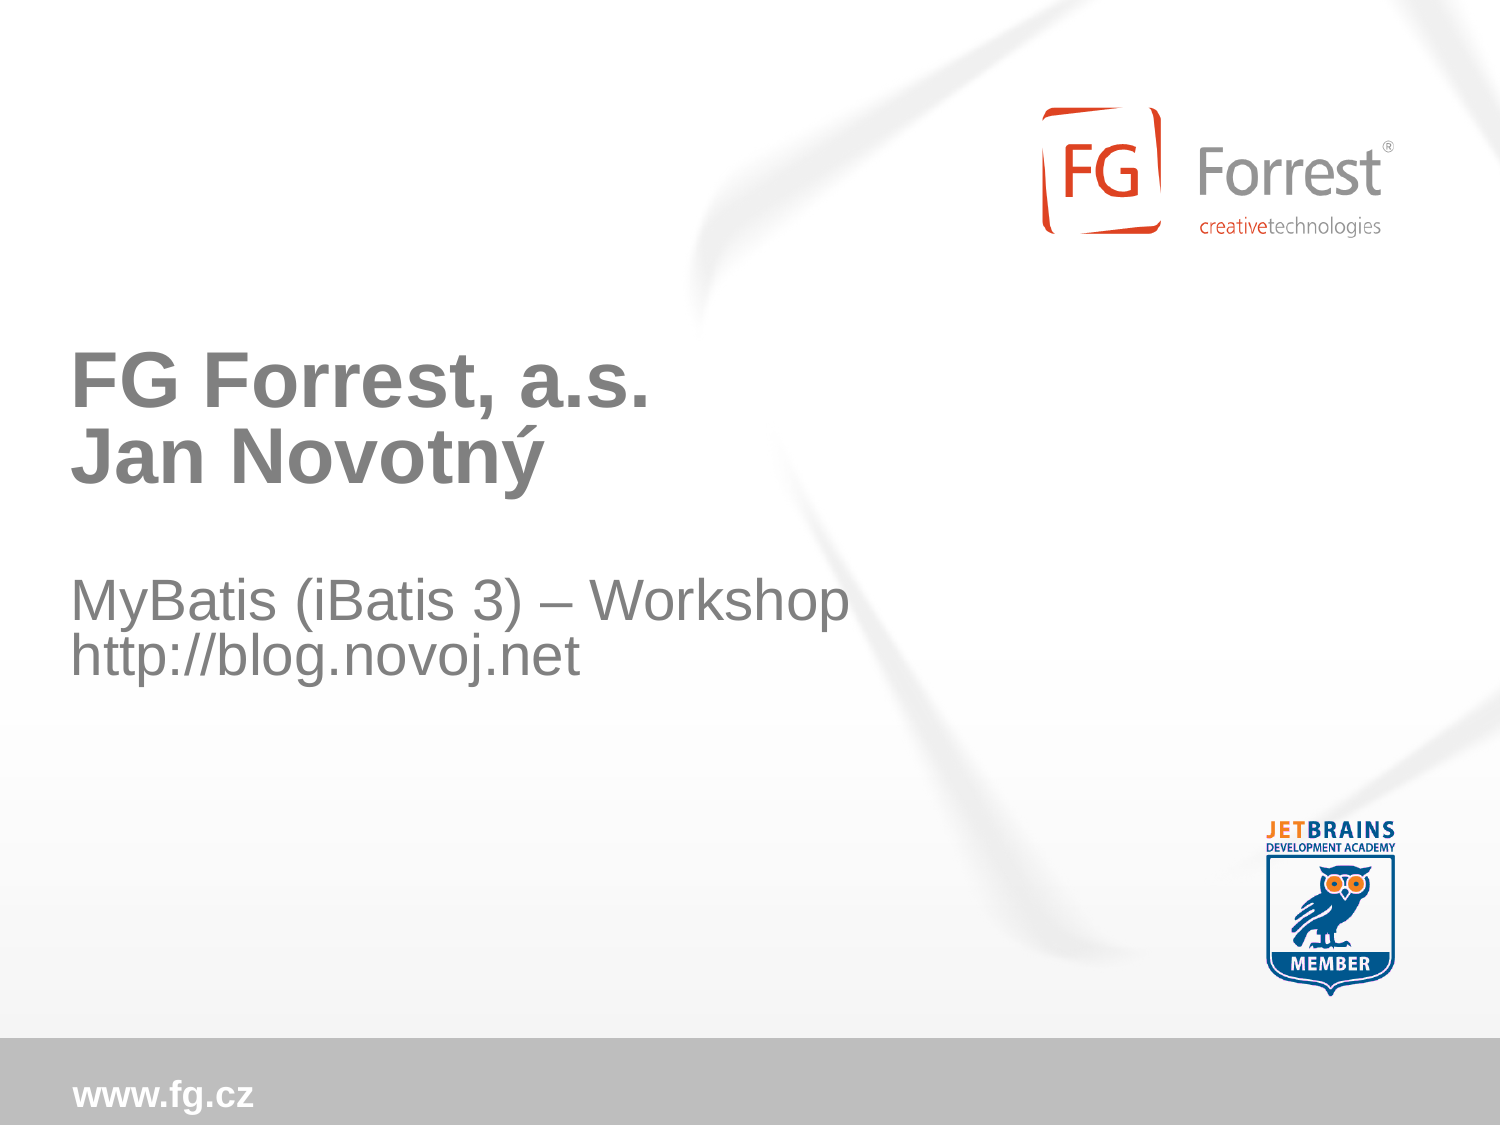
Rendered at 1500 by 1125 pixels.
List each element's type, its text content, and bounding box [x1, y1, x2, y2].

picture [0, 0, 1500, 1125]
title FG Forrest, a.s. Jan Novotný MyBatis (iBatis 3) – Workshop http://blog.novoj.net [55, 339, 1443, 711]
